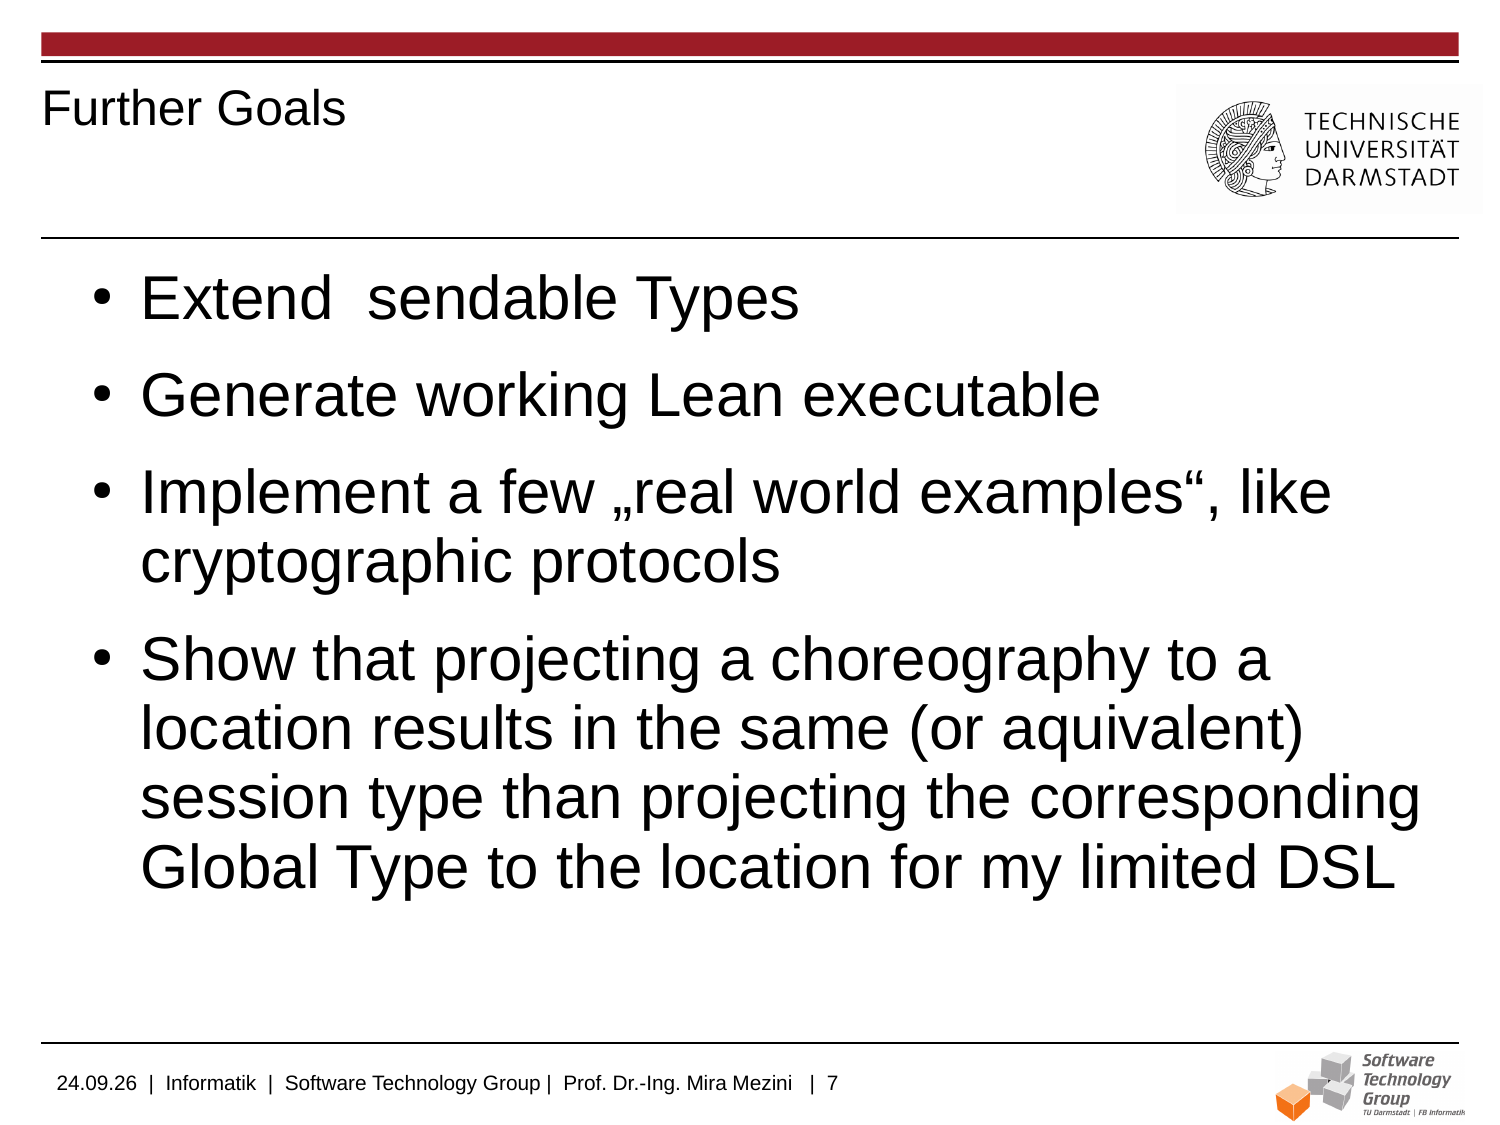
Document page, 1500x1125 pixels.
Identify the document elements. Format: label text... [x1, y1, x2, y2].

title Further Goals [41, 32, 1131, 184]
list Extend sendable Types Generate working Lean executable Implement a few „real world examples“, like cryptographic protocols Show that projecting a choreography to a location results in the same (or aquivalent) session type than projecting the corresponding Global Type to the location for my limited DSL [75, 263, 1425, 916]
picture [1275, 1051, 1465, 1122]
